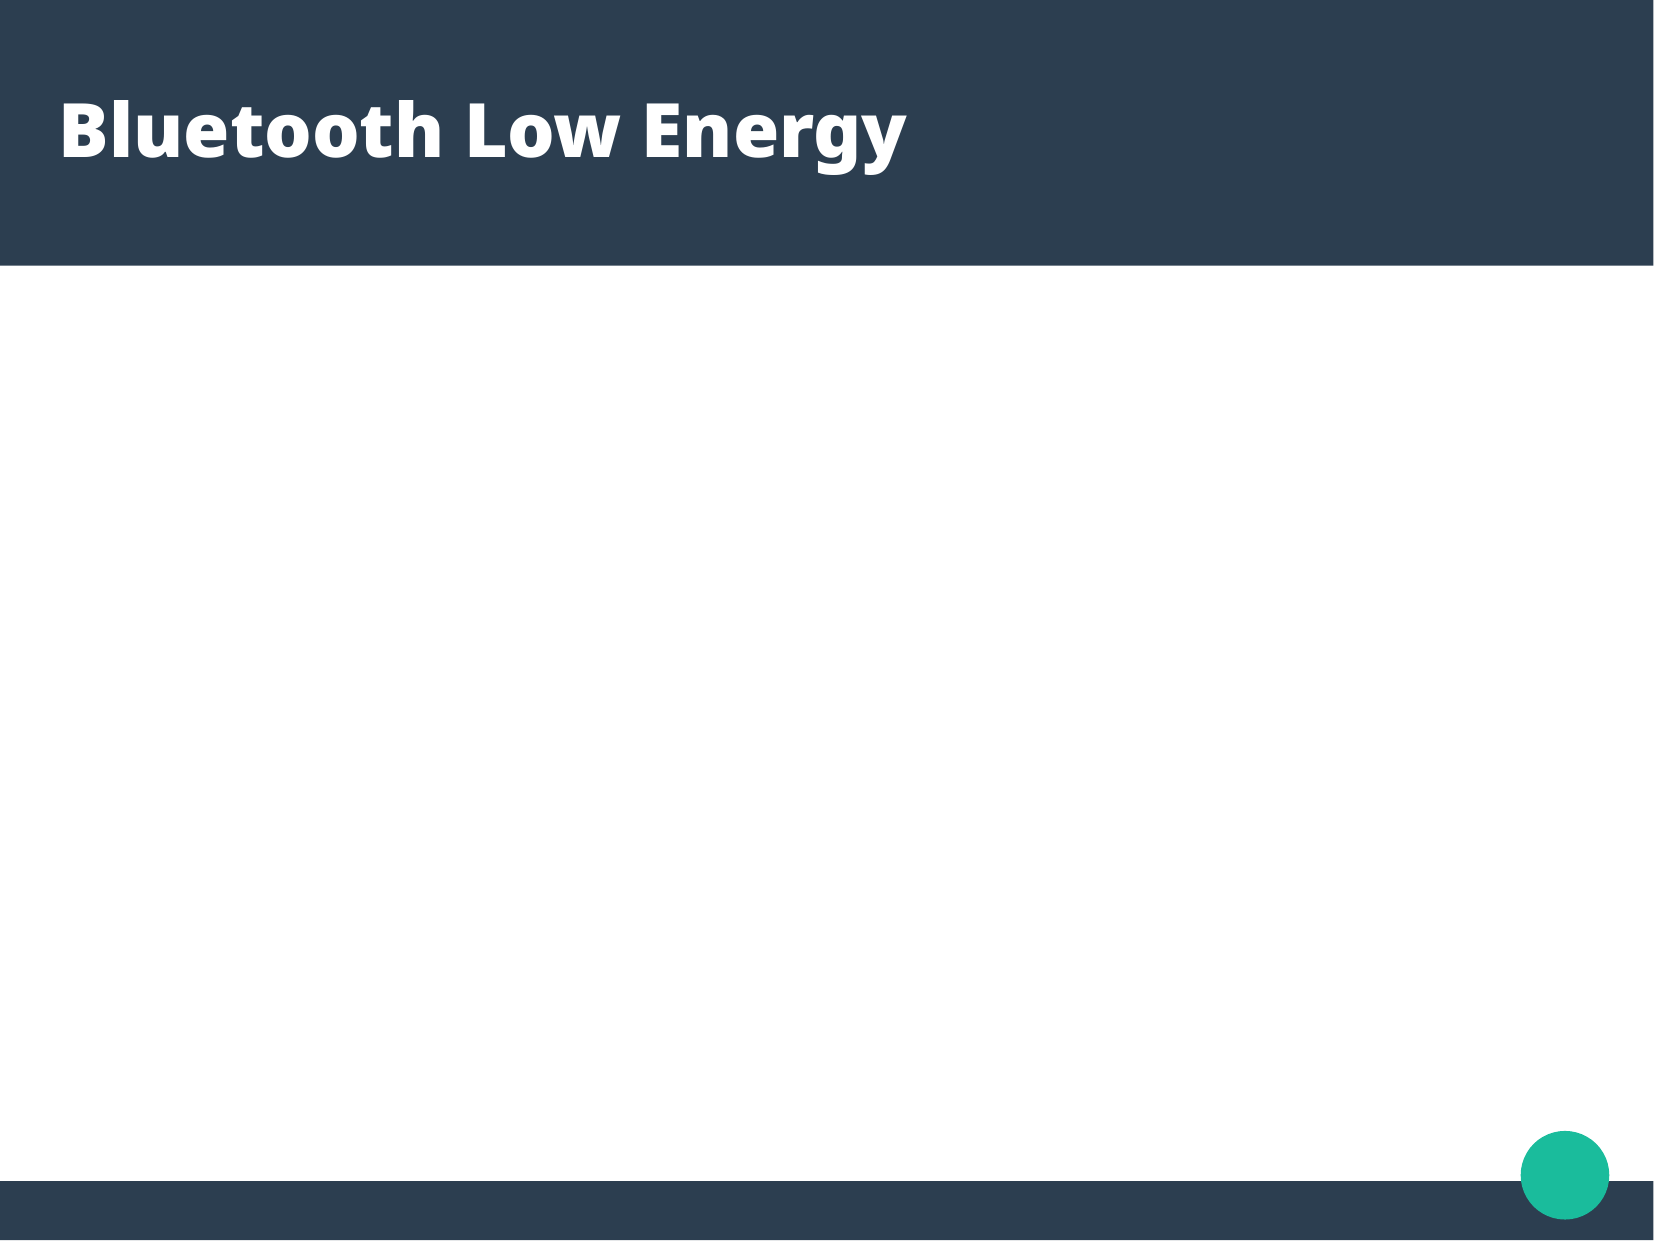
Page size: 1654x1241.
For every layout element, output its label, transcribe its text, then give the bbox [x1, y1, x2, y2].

title Bluetooth Low Energy [59, 49, 1595, 207]
